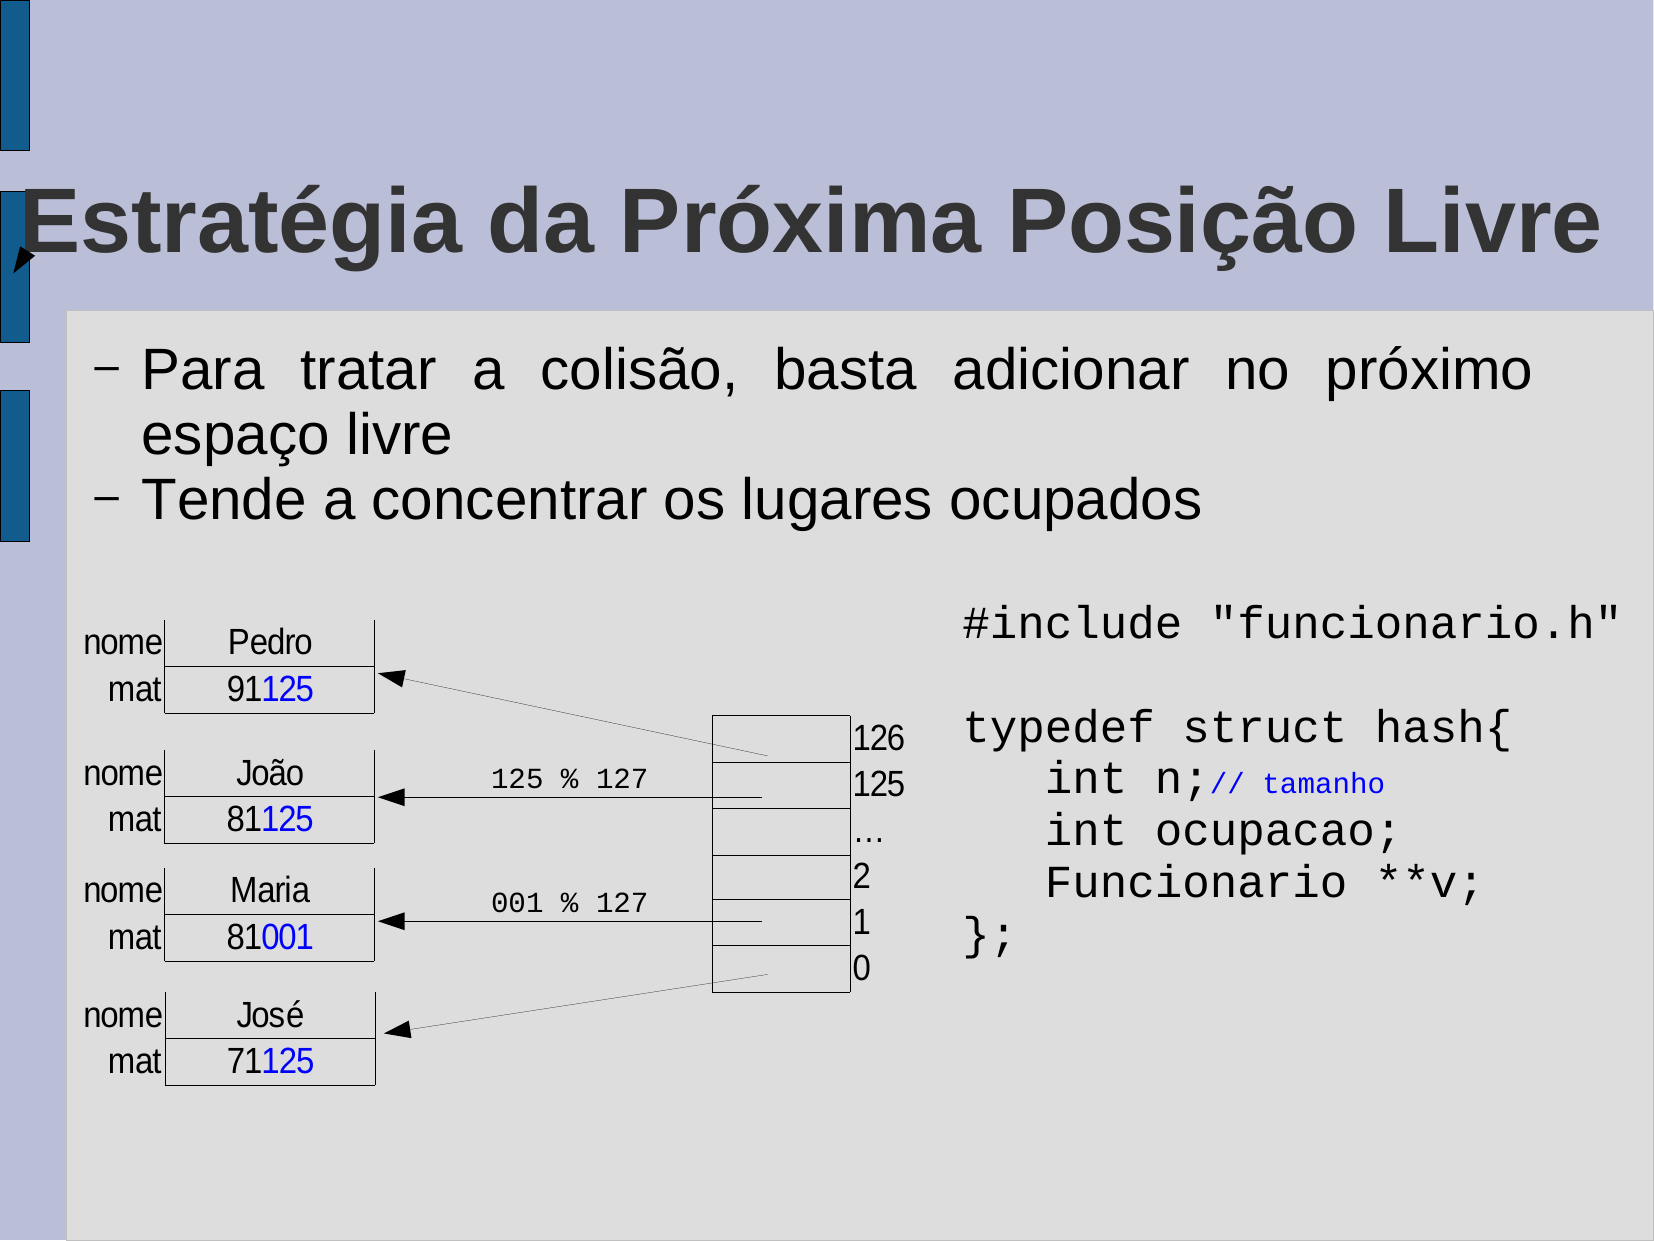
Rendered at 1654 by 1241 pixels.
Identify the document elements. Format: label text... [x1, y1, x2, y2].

title Estratégia da Próxima Posição Livre [0, 117, 1625, 325]
list #include "funcionario.h" typedef struct hash{ int n;// tamanho int ocupacao; Funcionario **v; }; [944, 600, 1630, 992]
chart [27, 620, 378, 1180]
chart [711, 715, 991, 1043]
list Para tratar a colisão, basta adicionar no próximo espaço livre Tende a concentrar os lugares ocupados [0, 337, 1536, 532]
